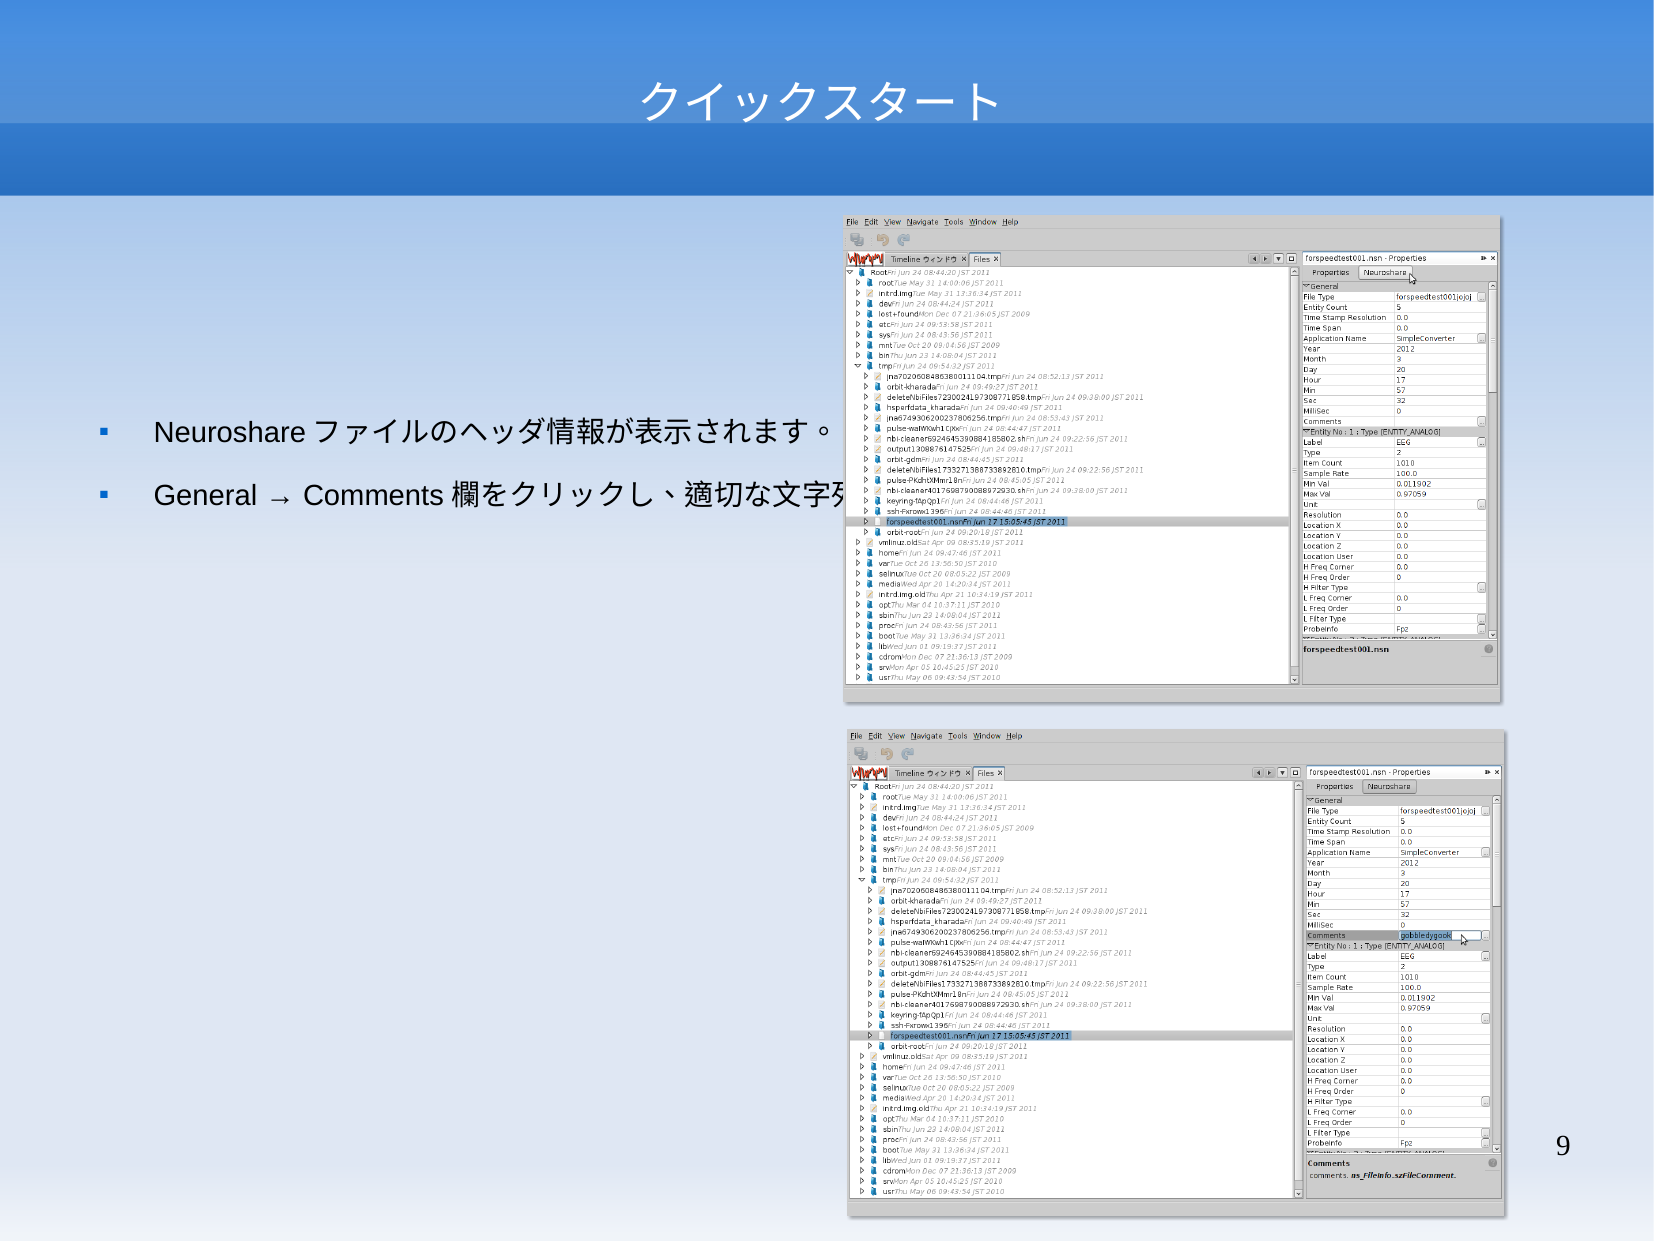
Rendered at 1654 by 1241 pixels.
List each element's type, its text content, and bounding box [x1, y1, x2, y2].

list Neuroshareファイルのヘッダ情報が表示されます。 General → Comments欄をクリックし、適切な文字列に変更します。 [82, 290, 809, 1109]
picture [0, 0, 1654, 1241]
title クイックスタート [76, 0, 1565, 208]
